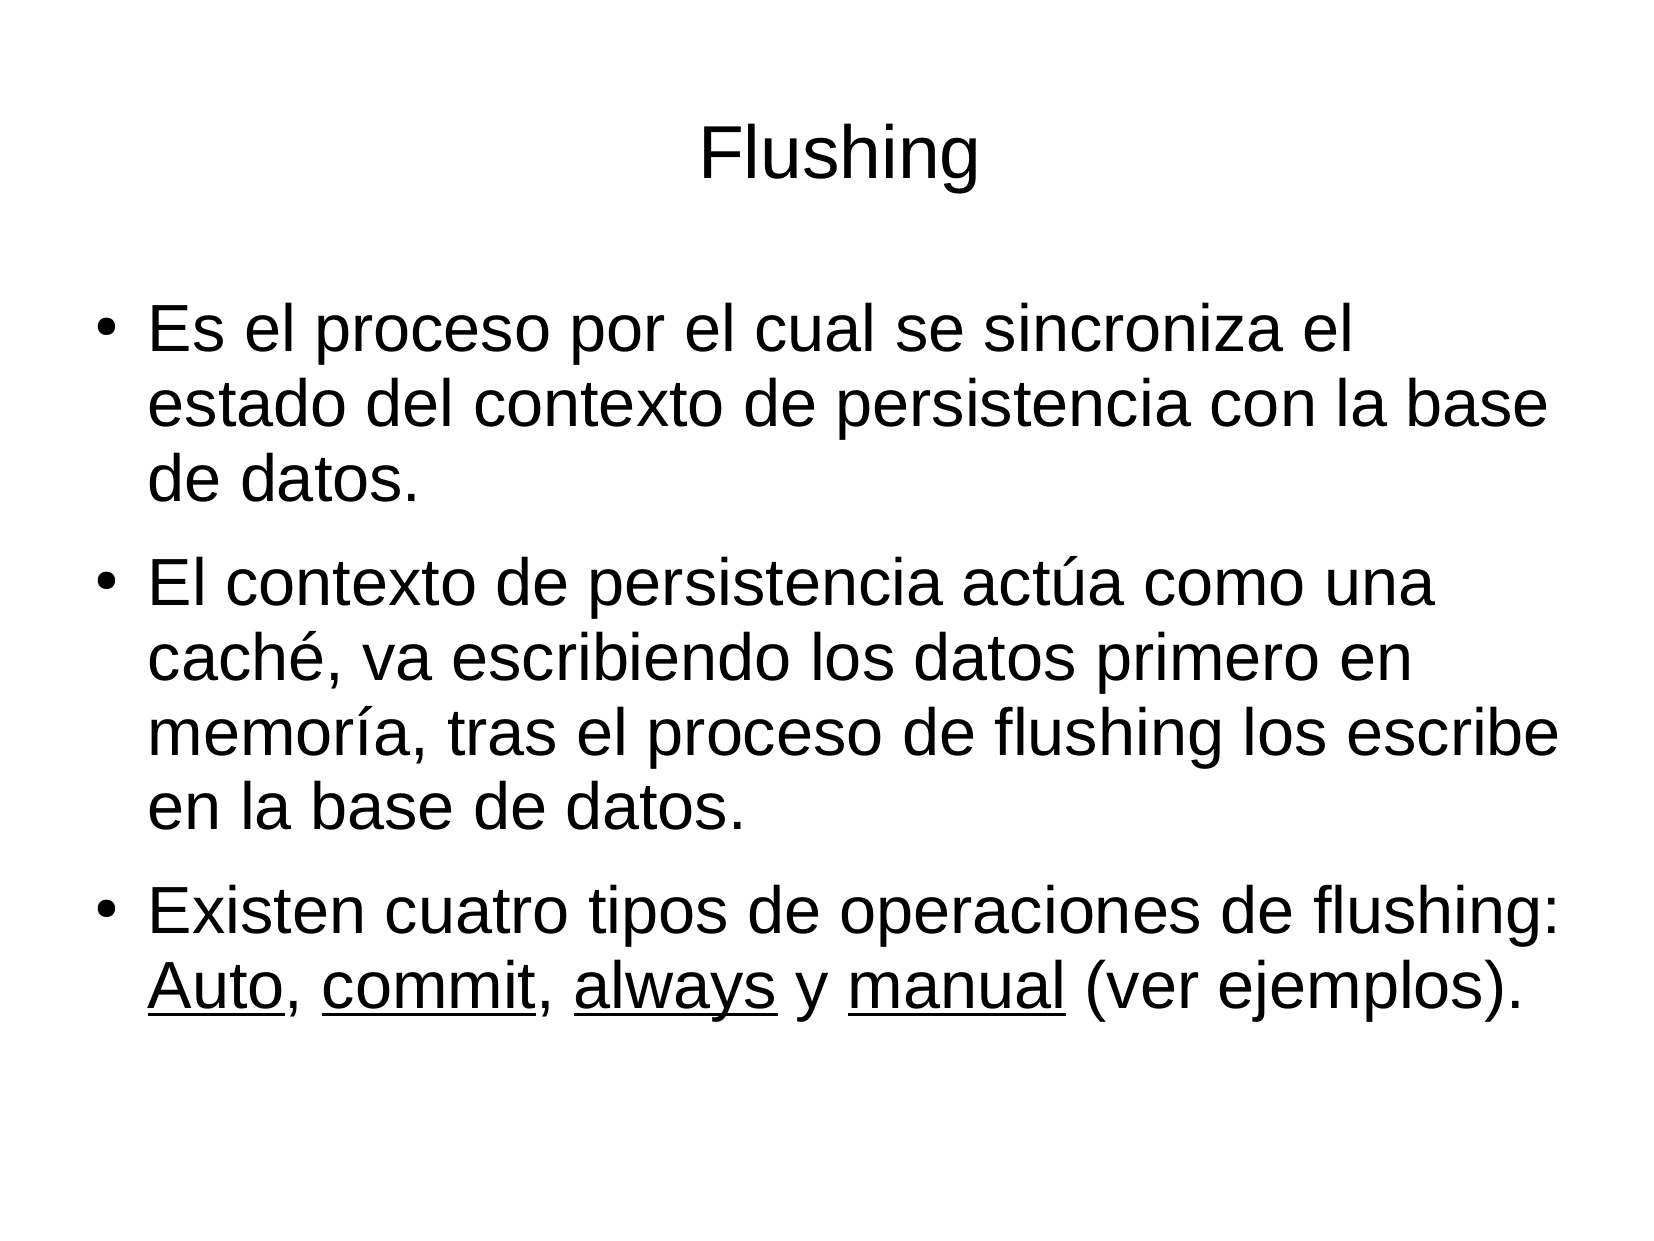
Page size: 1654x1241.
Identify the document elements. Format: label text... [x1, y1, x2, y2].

list Es el proceso por el cual se sincroniza el estado del contexto de persistencia con la base de datos. El contexto de persistencia actúa como una caché, va escribiendo los datos primero en memoría, tras el proceso de flushing los escribe en la base de datos. Existen cuatro tipos de operaciones de flushing: Auto, commit, always y manual (ver ejemplos). [76, 291, 1565, 1110]
title Flushing [82, 49, 1571, 257]
